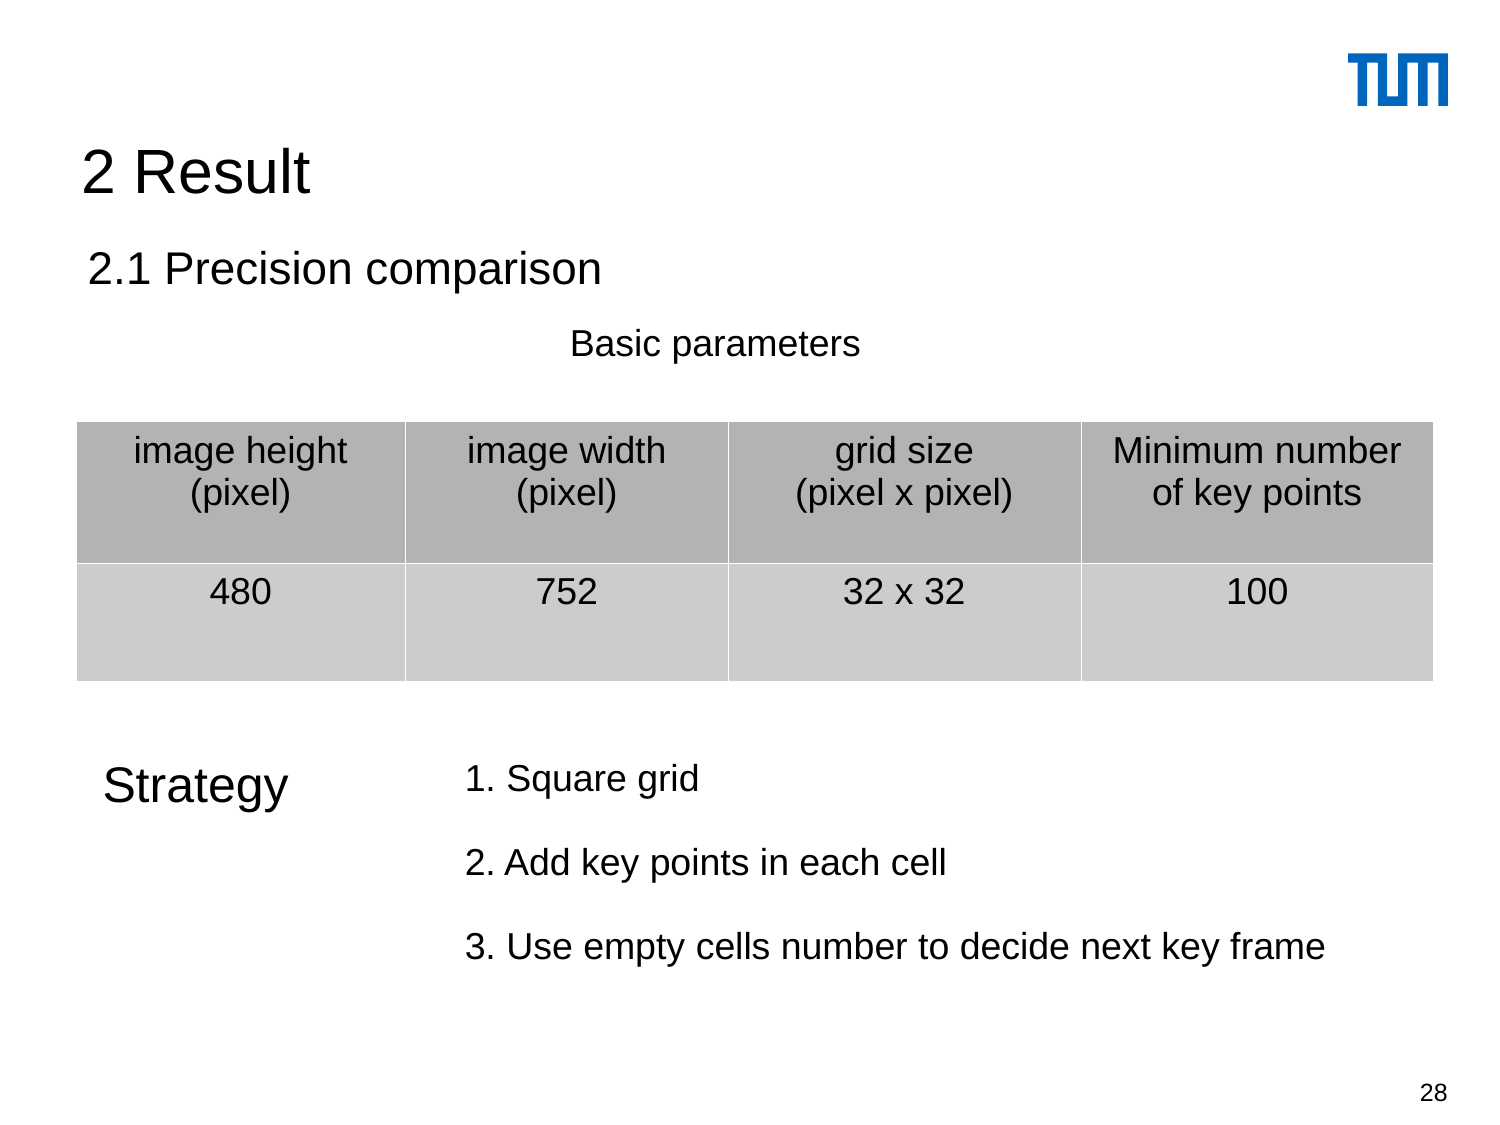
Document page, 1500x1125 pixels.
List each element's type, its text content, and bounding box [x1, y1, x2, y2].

table_header Minimum number of key points [1082, 422, 1433, 563]
text_box Strategy [87, 750, 376, 821]
table_header grid size (pixel x pixel) [729, 422, 1081, 563]
table_cell 480 [77, 564, 405, 681]
table_cell 100 [1082, 564, 1433, 681]
table_header image width (pixel) [406, 422, 728, 563]
text_box Basic parameters [555, 314, 946, 384]
slide_number <number> [1111, 1061, 1448, 1122]
table_cell 32 x 32 [729, 564, 1081, 681]
list 2.1 Precision comparison [87, 231, 1416, 421]
table_cell 752 [406, 564, 728, 681]
title 2 Result [81, 139, 1110, 207]
text_box 1. Square grid 2. Add key points in each cell 3. Use empty cells number to decide next key frame [450, 750, 1381, 1017]
list 2.1 Precision comparison [87, 682, 1416, 963]
table_header image height (pixel) [77, 422, 405, 563]
